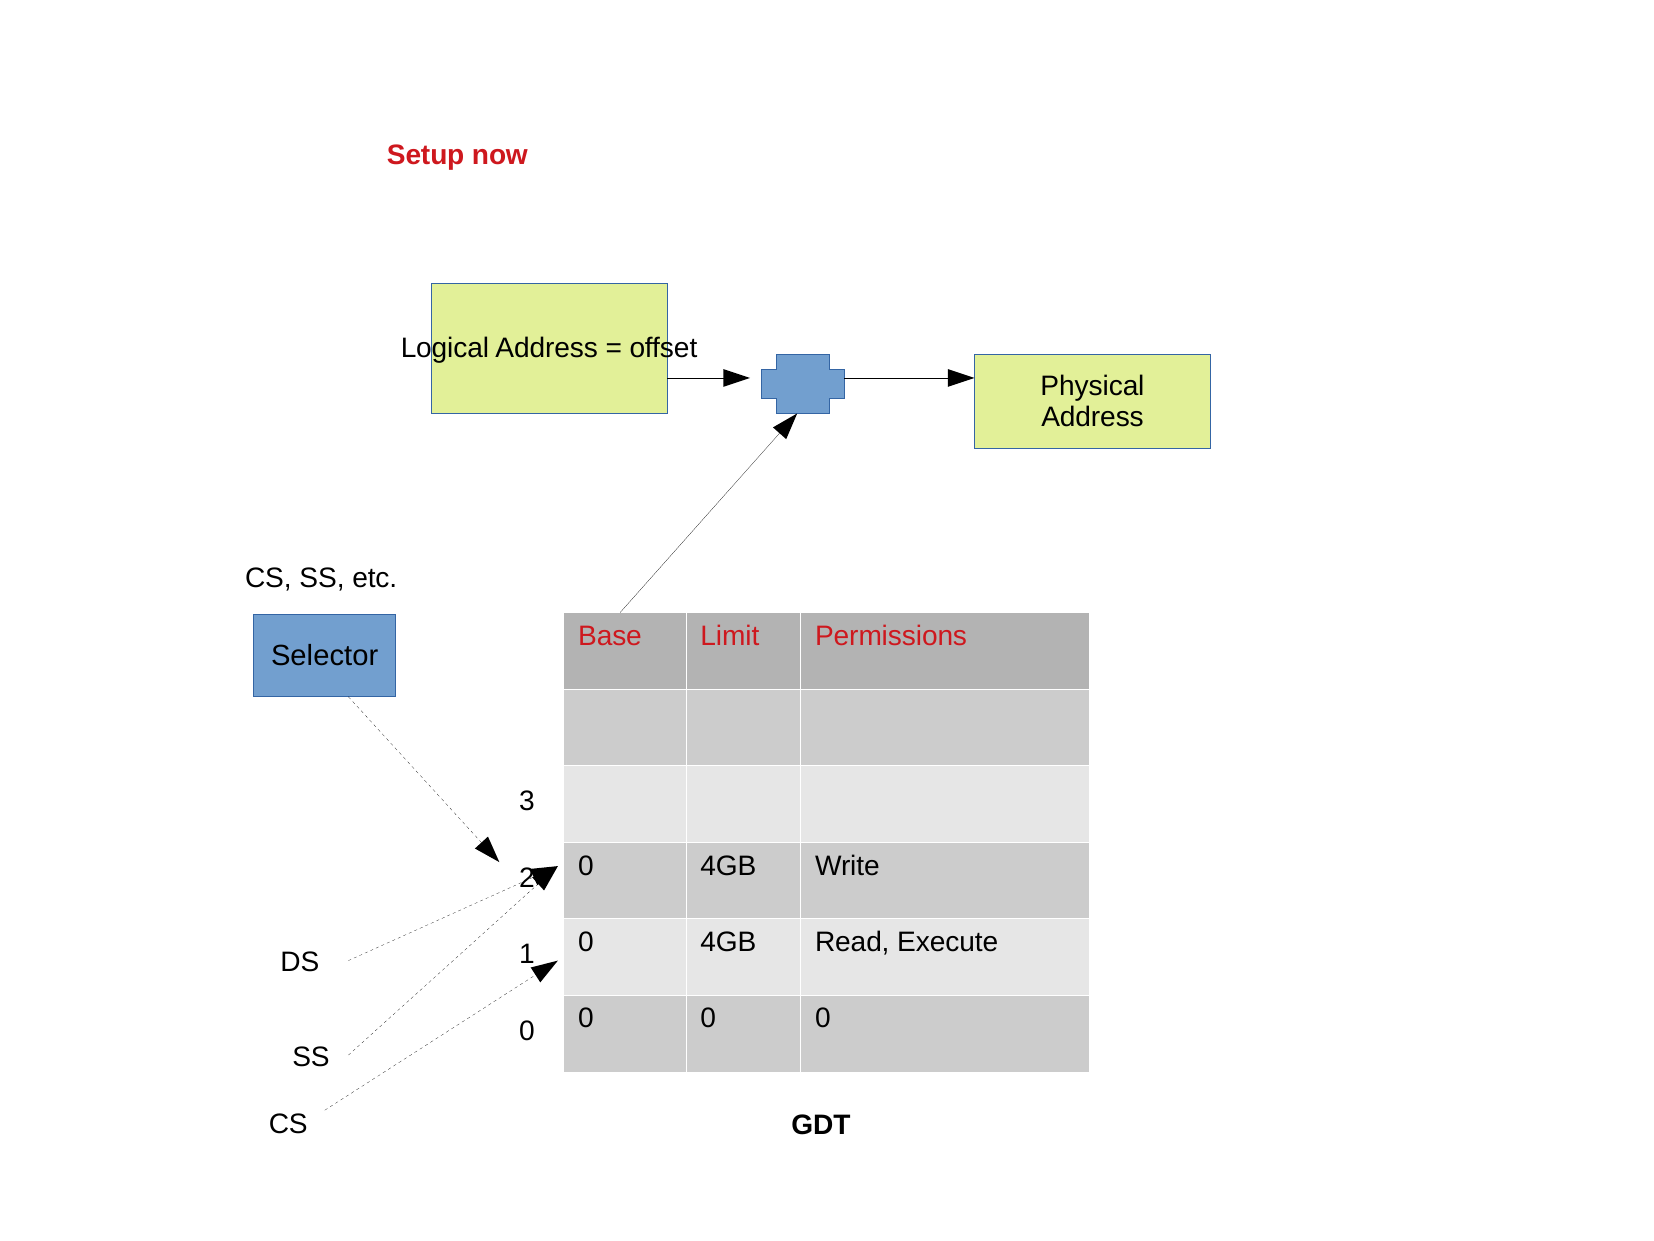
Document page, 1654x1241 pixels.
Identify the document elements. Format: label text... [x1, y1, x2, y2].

table_cell 3 [504, 778, 563, 854]
table_header Base [564, 613, 686, 689]
table_cell Read, Execute [801, 919, 1089, 995]
table_cell 0 [504, 1007, 563, 1084]
table_cell 0 [801, 996, 1089, 1072]
text_box CS [253, 1100, 396, 1163]
text_box SS [277, 1033, 420, 1096]
table_cell [801, 690, 1089, 765]
text_box DS [265, 939, 408, 1001]
table_cell [564, 690, 686, 765]
table_cell [801, 766, 1089, 842]
table_cell 0 [564, 843, 686, 918]
table_cell Write [801, 843, 1089, 918]
table_cell 1 [504, 931, 563, 1007]
table_header [504, 701, 563, 778]
table_cell [687, 690, 800, 765]
table_cell 0 [564, 996, 686, 1072]
table_cell 2 [504, 854, 563, 931]
table_cell 0 [687, 996, 800, 1072]
table_cell 0 [564, 919, 686, 995]
table_cell [687, 766, 800, 842]
table_cell [564, 766, 686, 842]
text_box Setup now [372, 132, 1282, 236]
text_box GDT [584, 1102, 1058, 1164]
table_header Limit [687, 613, 800, 689]
table_cell 4GB [687, 843, 800, 918]
text_box CS, SS, etc. [230, 555, 479, 696]
text_box [761, 354, 845, 414]
text_box Physical Address [974, 354, 1211, 449]
text_box Logical Address = offset [431, 283, 668, 414]
table_header Permissions [801, 613, 1089, 689]
table_cell 4GB [687, 919, 800, 995]
